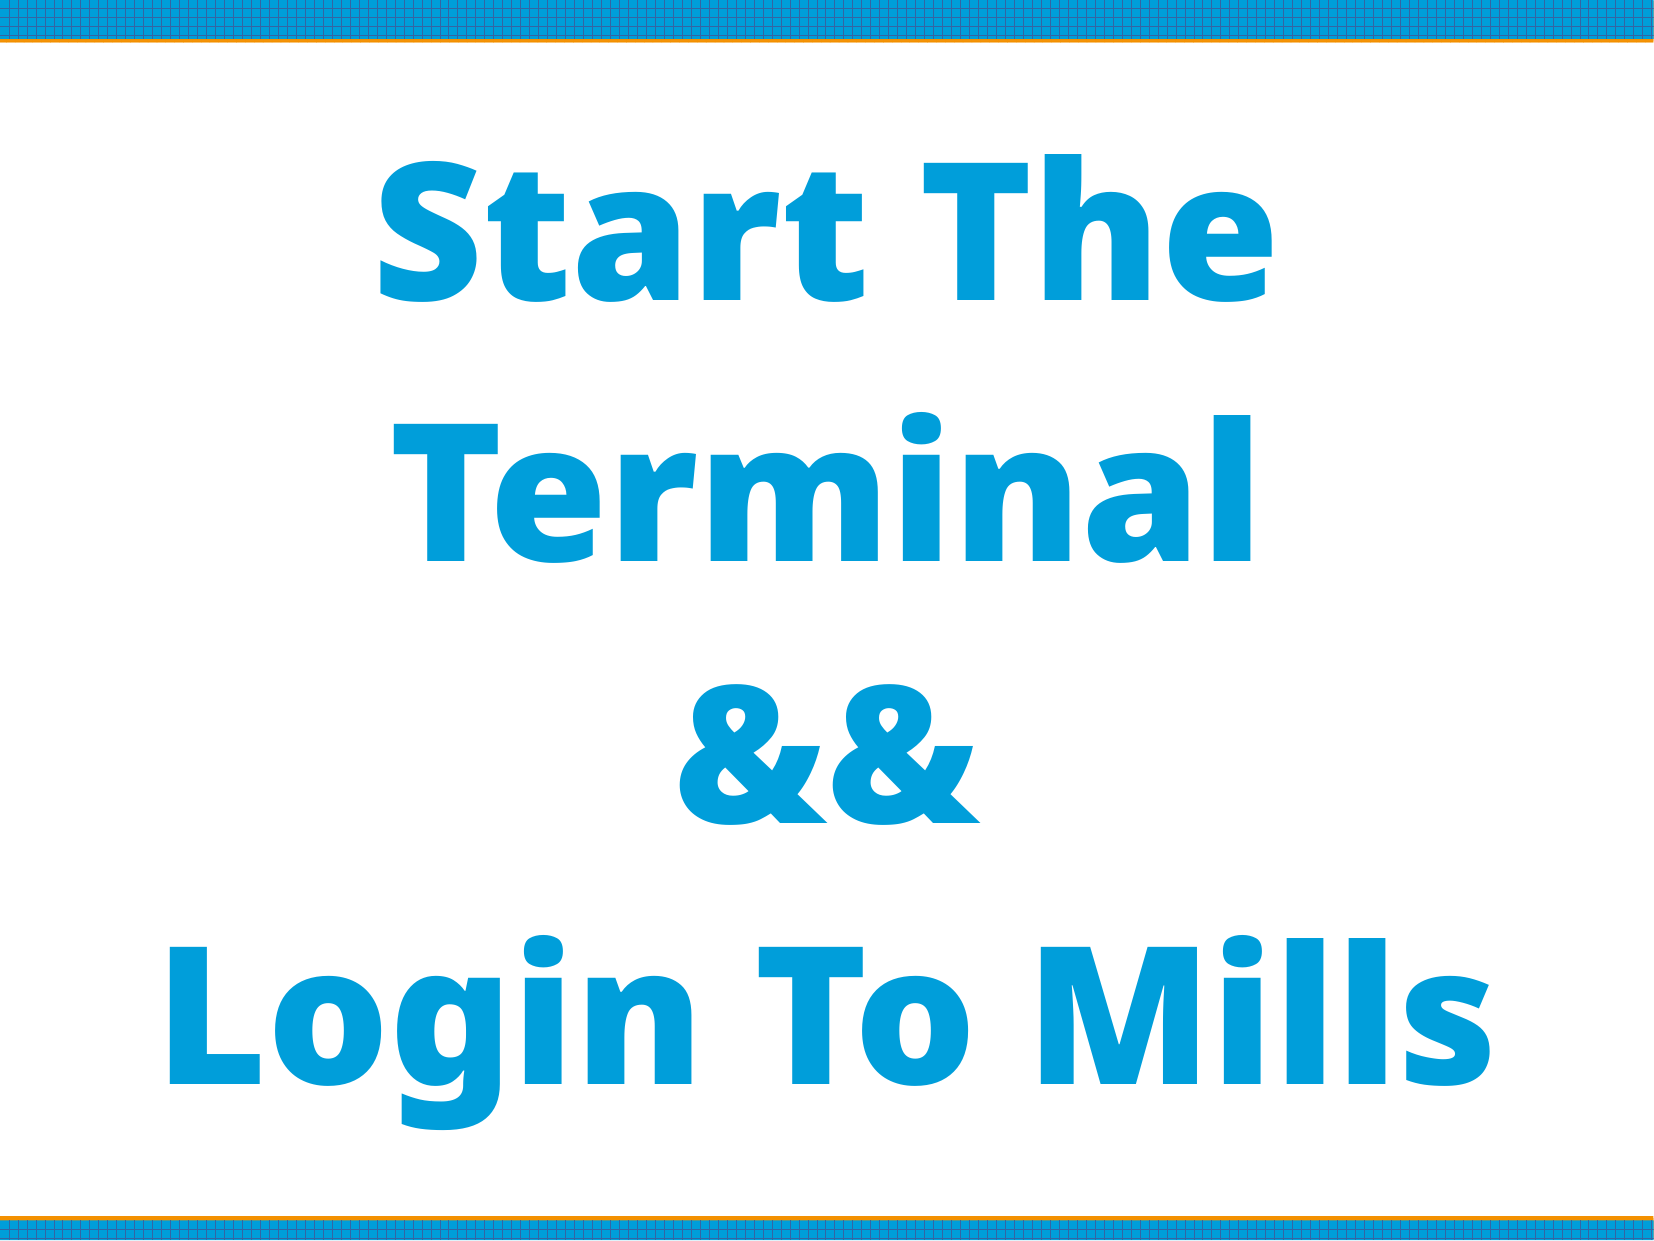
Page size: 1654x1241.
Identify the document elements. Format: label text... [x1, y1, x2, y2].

subtitle Start The Terminal && Login To Mills [82, 137, 1571, 1098]
